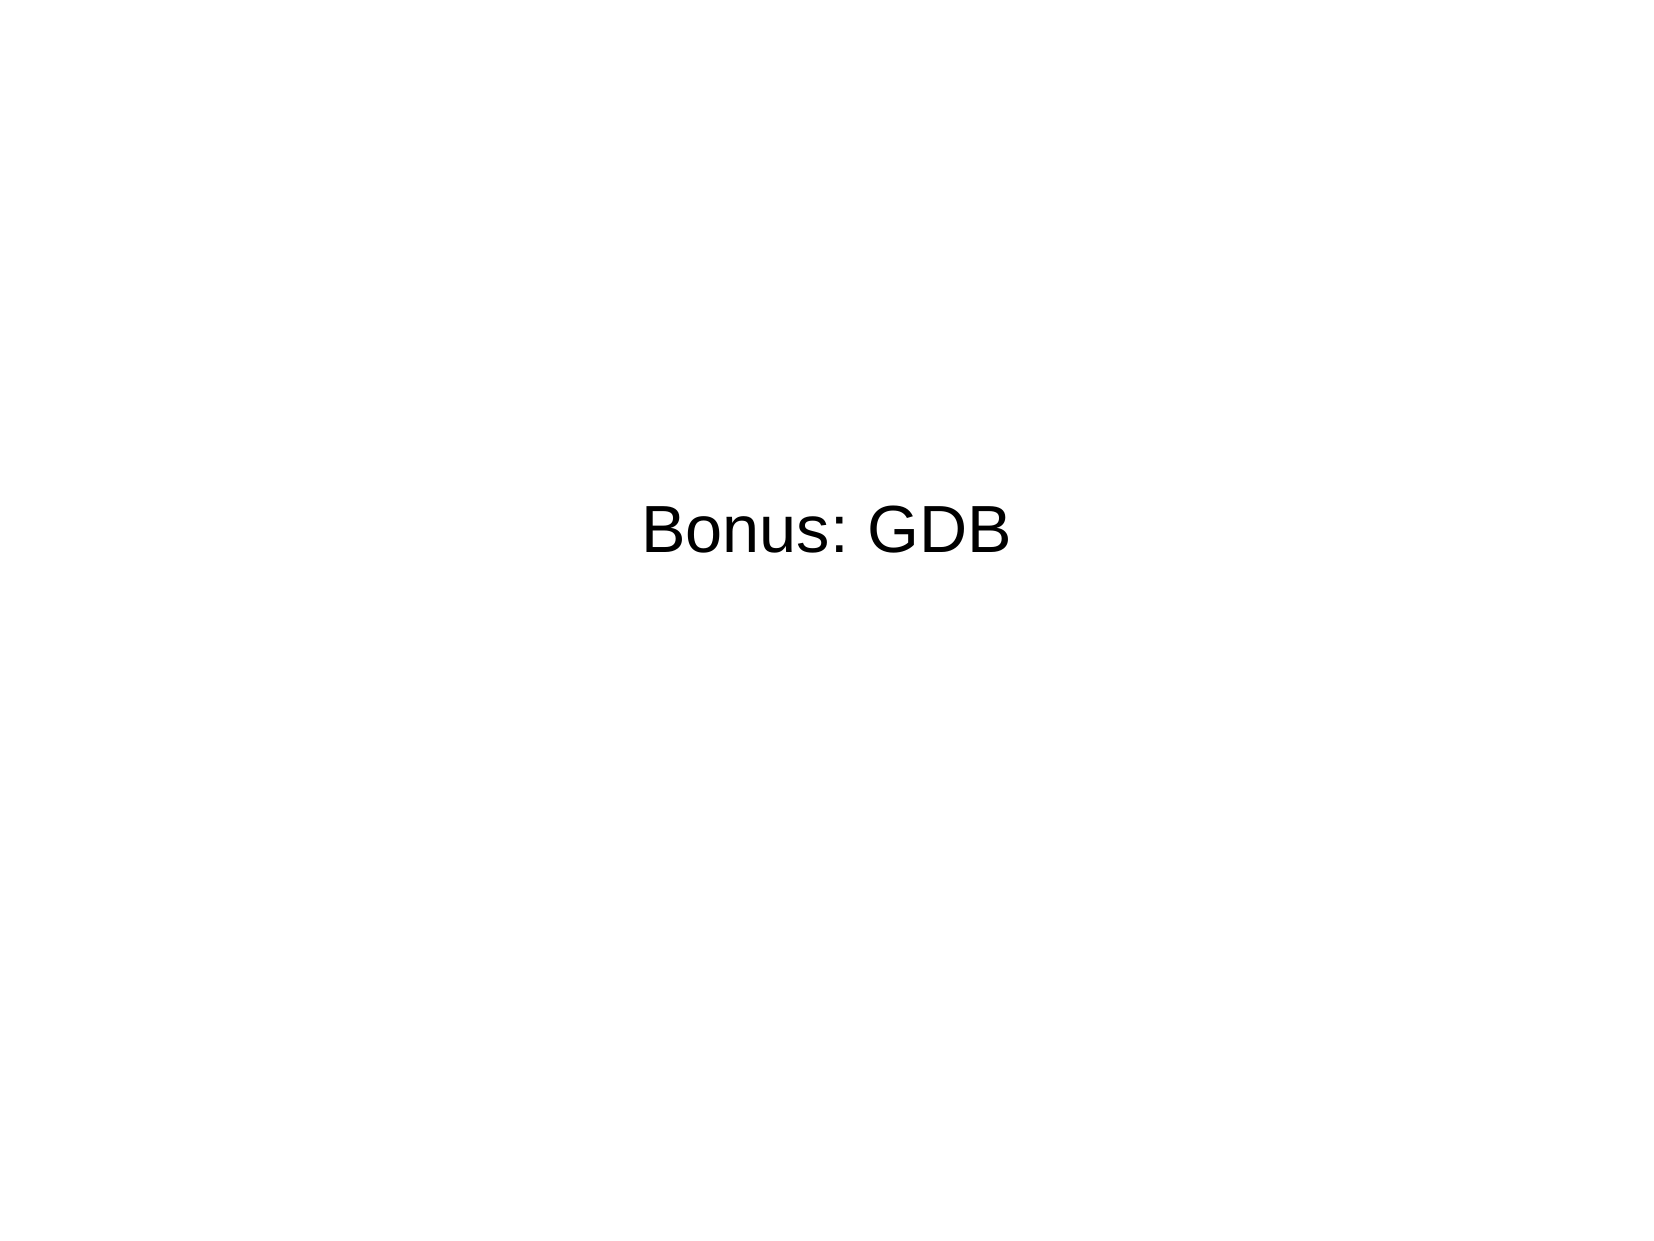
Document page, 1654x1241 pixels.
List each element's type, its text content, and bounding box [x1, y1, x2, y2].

subtitle Bonus: GDB [82, 49, 1571, 1010]
